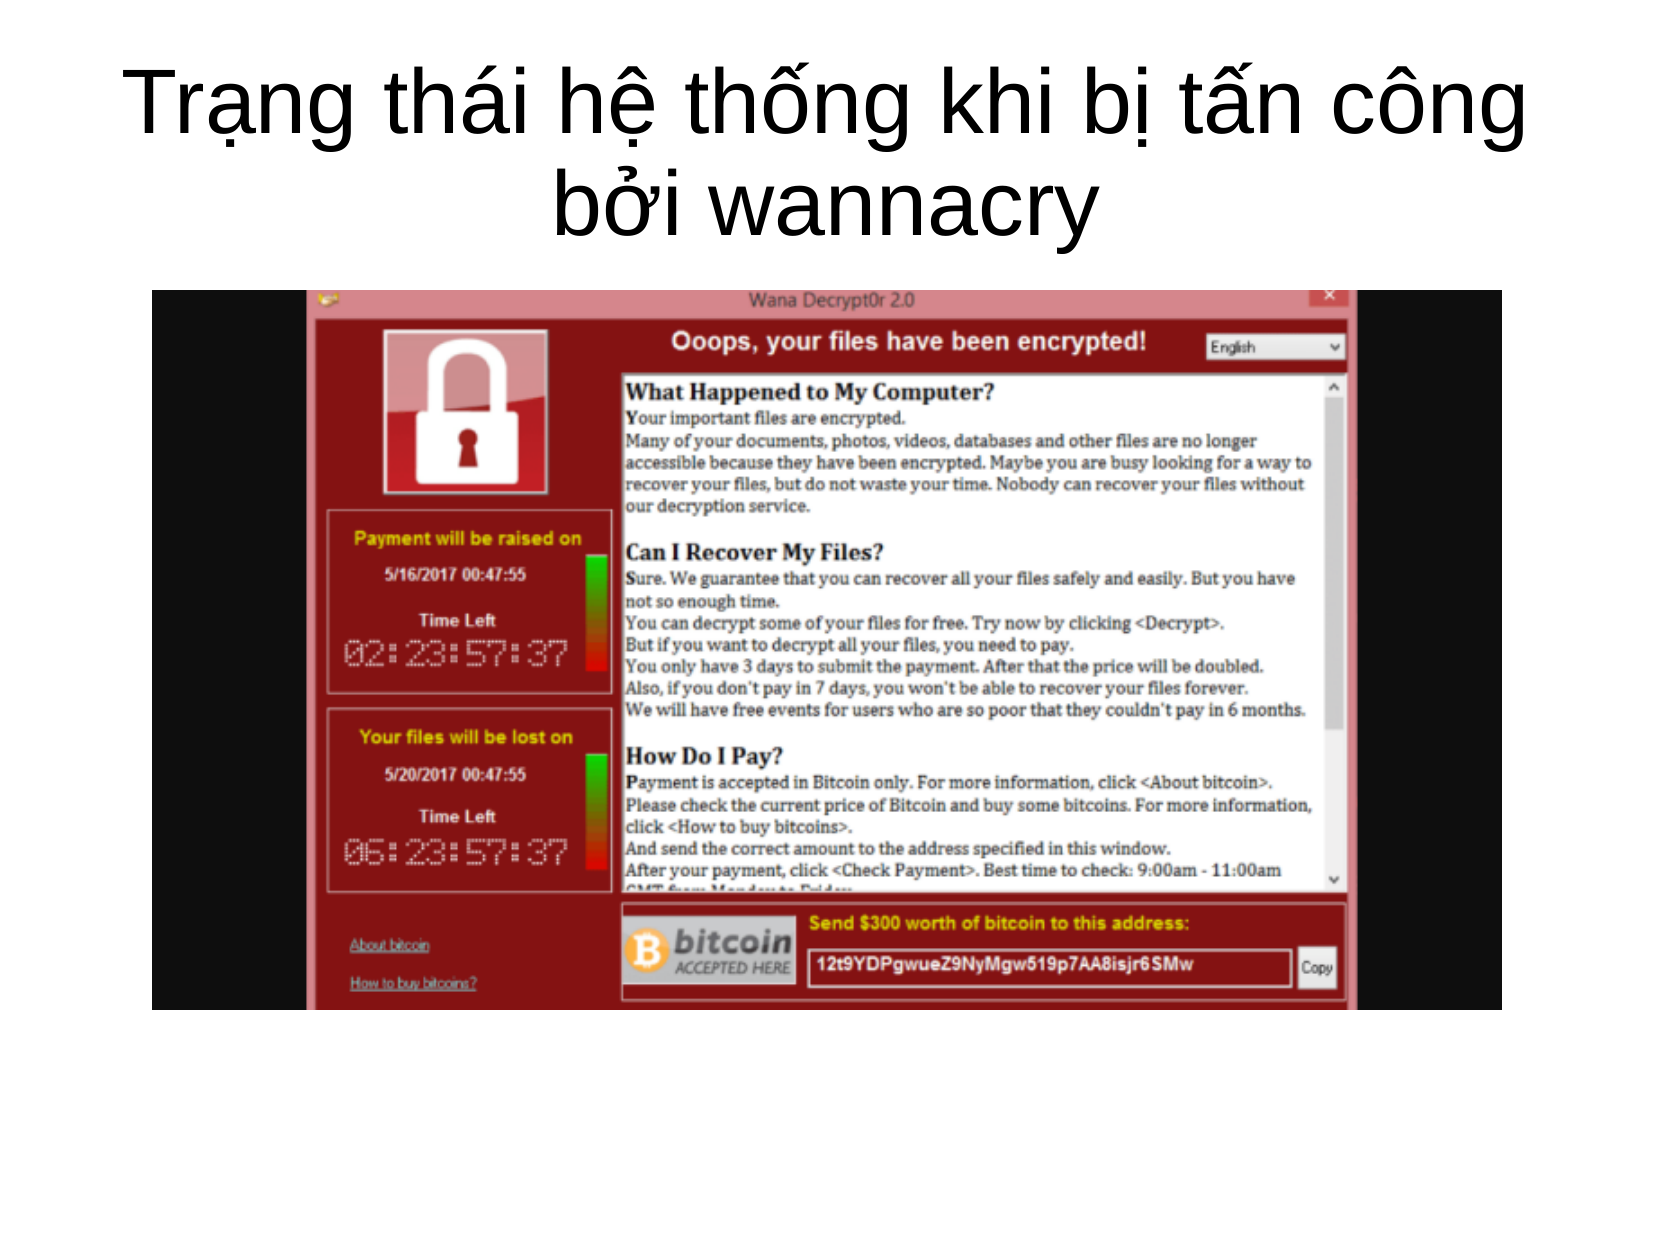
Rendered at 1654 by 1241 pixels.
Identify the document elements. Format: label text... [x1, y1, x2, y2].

title Trạng thái hệ thống khi bị tấn công bởi wannacry [82, 49, 1571, 257]
picture [152, 290, 1502, 1010]
